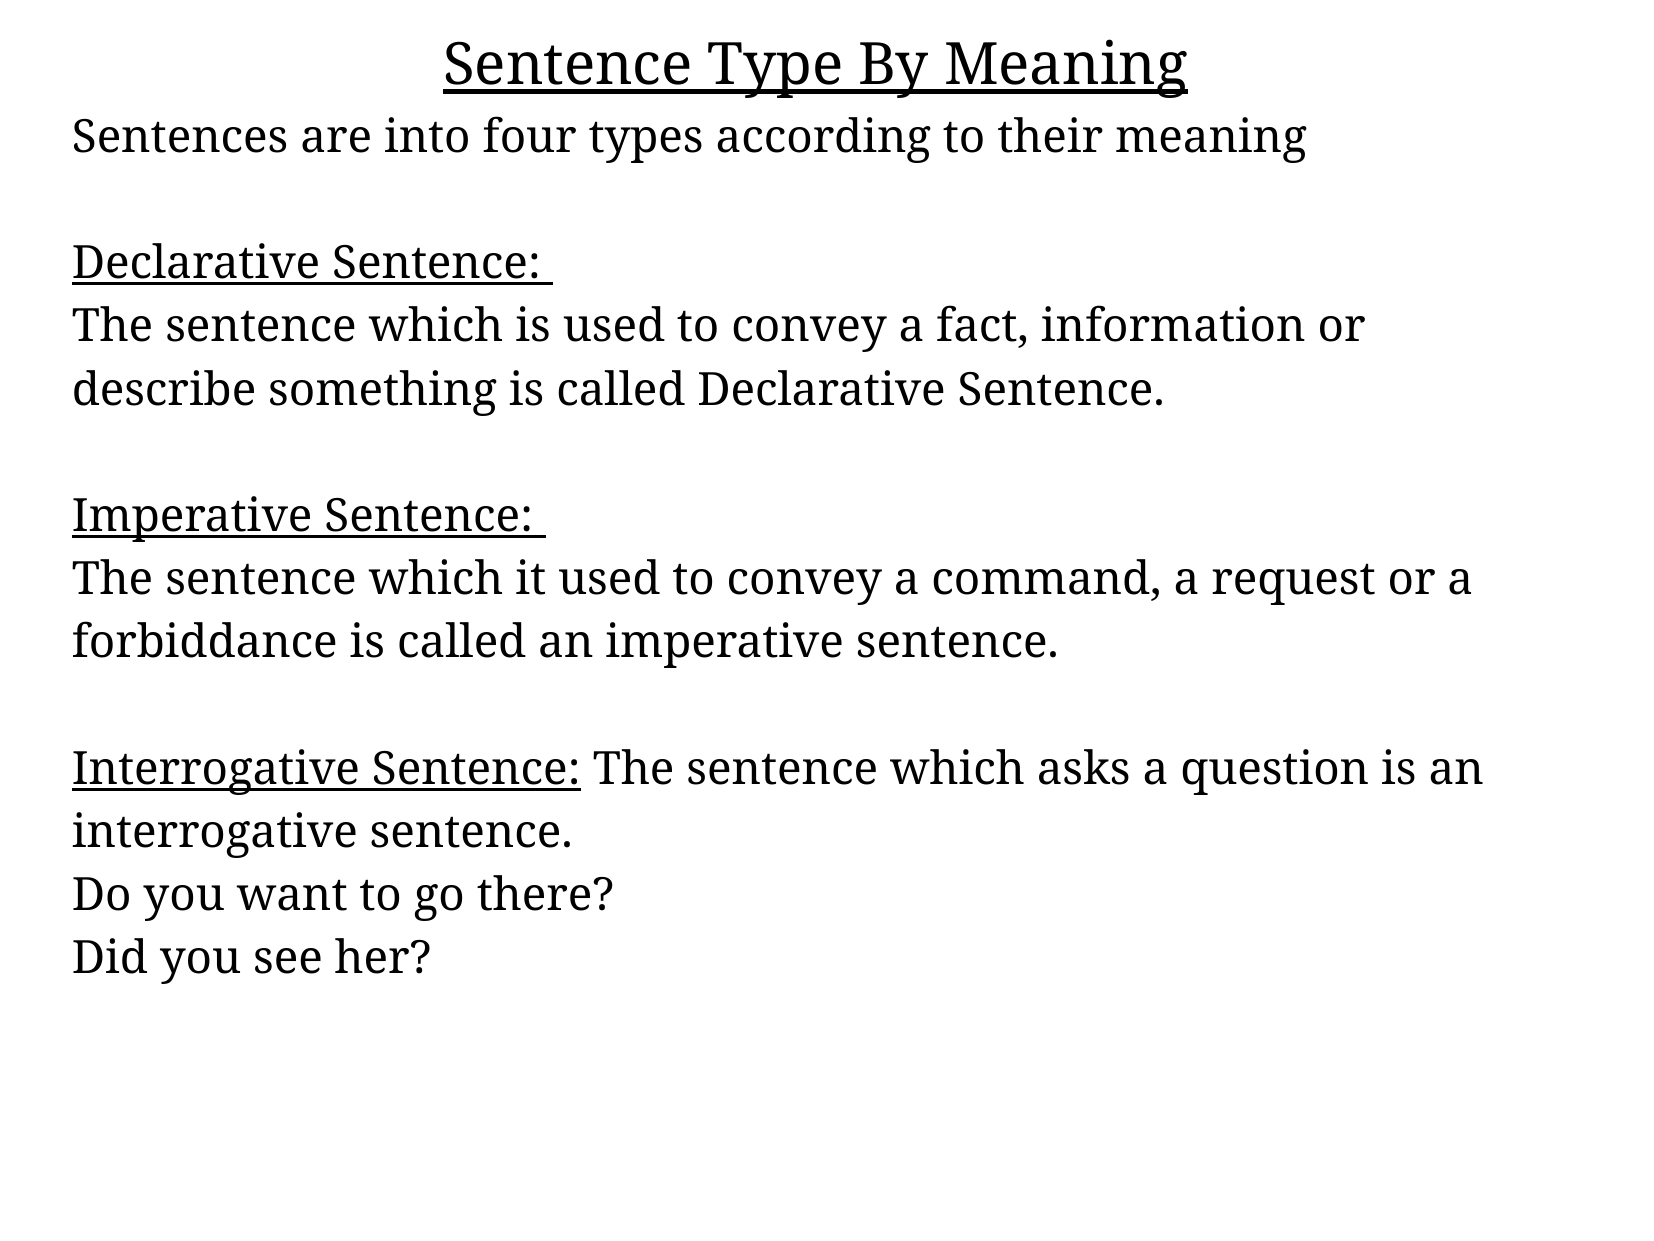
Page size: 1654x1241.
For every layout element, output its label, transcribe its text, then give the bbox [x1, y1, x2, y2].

text_box Sentence Type By Meaning Sentences are into four types according to their meaning Declarative Sentence: The sentence which is used to convey a fact, information or describe something is called Declarative Sentence. Imperative Sentence: The sentence which it used to convey a command, a request or a forbiddance is called an imperative sentence. Interrogative Sentence: The sentence which asks a question is an interrogative sentence. Do you want to go there? Did you see her? [71, 31, 1560, 1140]
